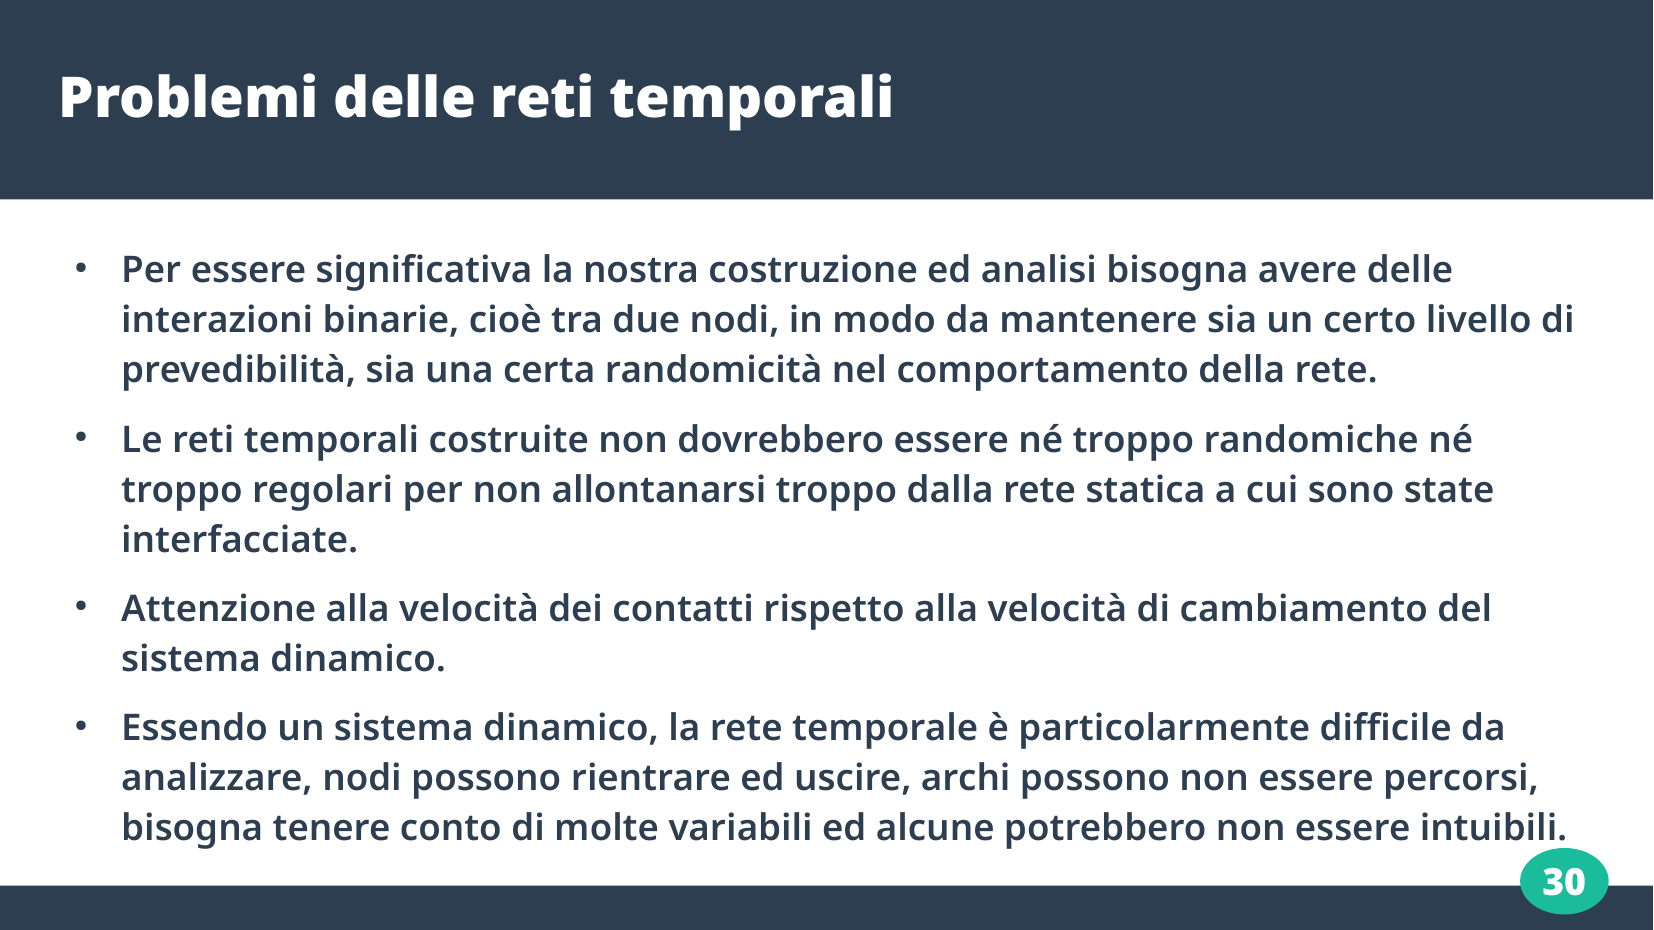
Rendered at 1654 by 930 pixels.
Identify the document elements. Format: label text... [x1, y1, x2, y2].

title Problemi delle reti temporali [58, 36, 1594, 155]
list Per essere significativa la nostra costruzione ed analisi bisogna avere delle interazioni binarie, cioè tra due nodi, in modo da mantenere sia un certo livello di prevedibilità, sia una certa randomicità nel comportamento della rete. Le reti temporali costruite non dovrebbero essere né troppo randomiche né troppo regolari per non allontanarsi troppo dalla rete statica a cui sono state interfacciate. Attenzione alla velocità dei contatti rispetto alla velocità di cambiamento del sistema dinamico. Essendo un sistema dinamico, la rete temporale è particolarmente difficile da analizzare, nodi possono rientrare ed uscire, archi possono non essere percorsi, bisogna tenere conto di molte variabili ed alcune potrebbero non essere intuibili. [58, 243, 1594, 864]
